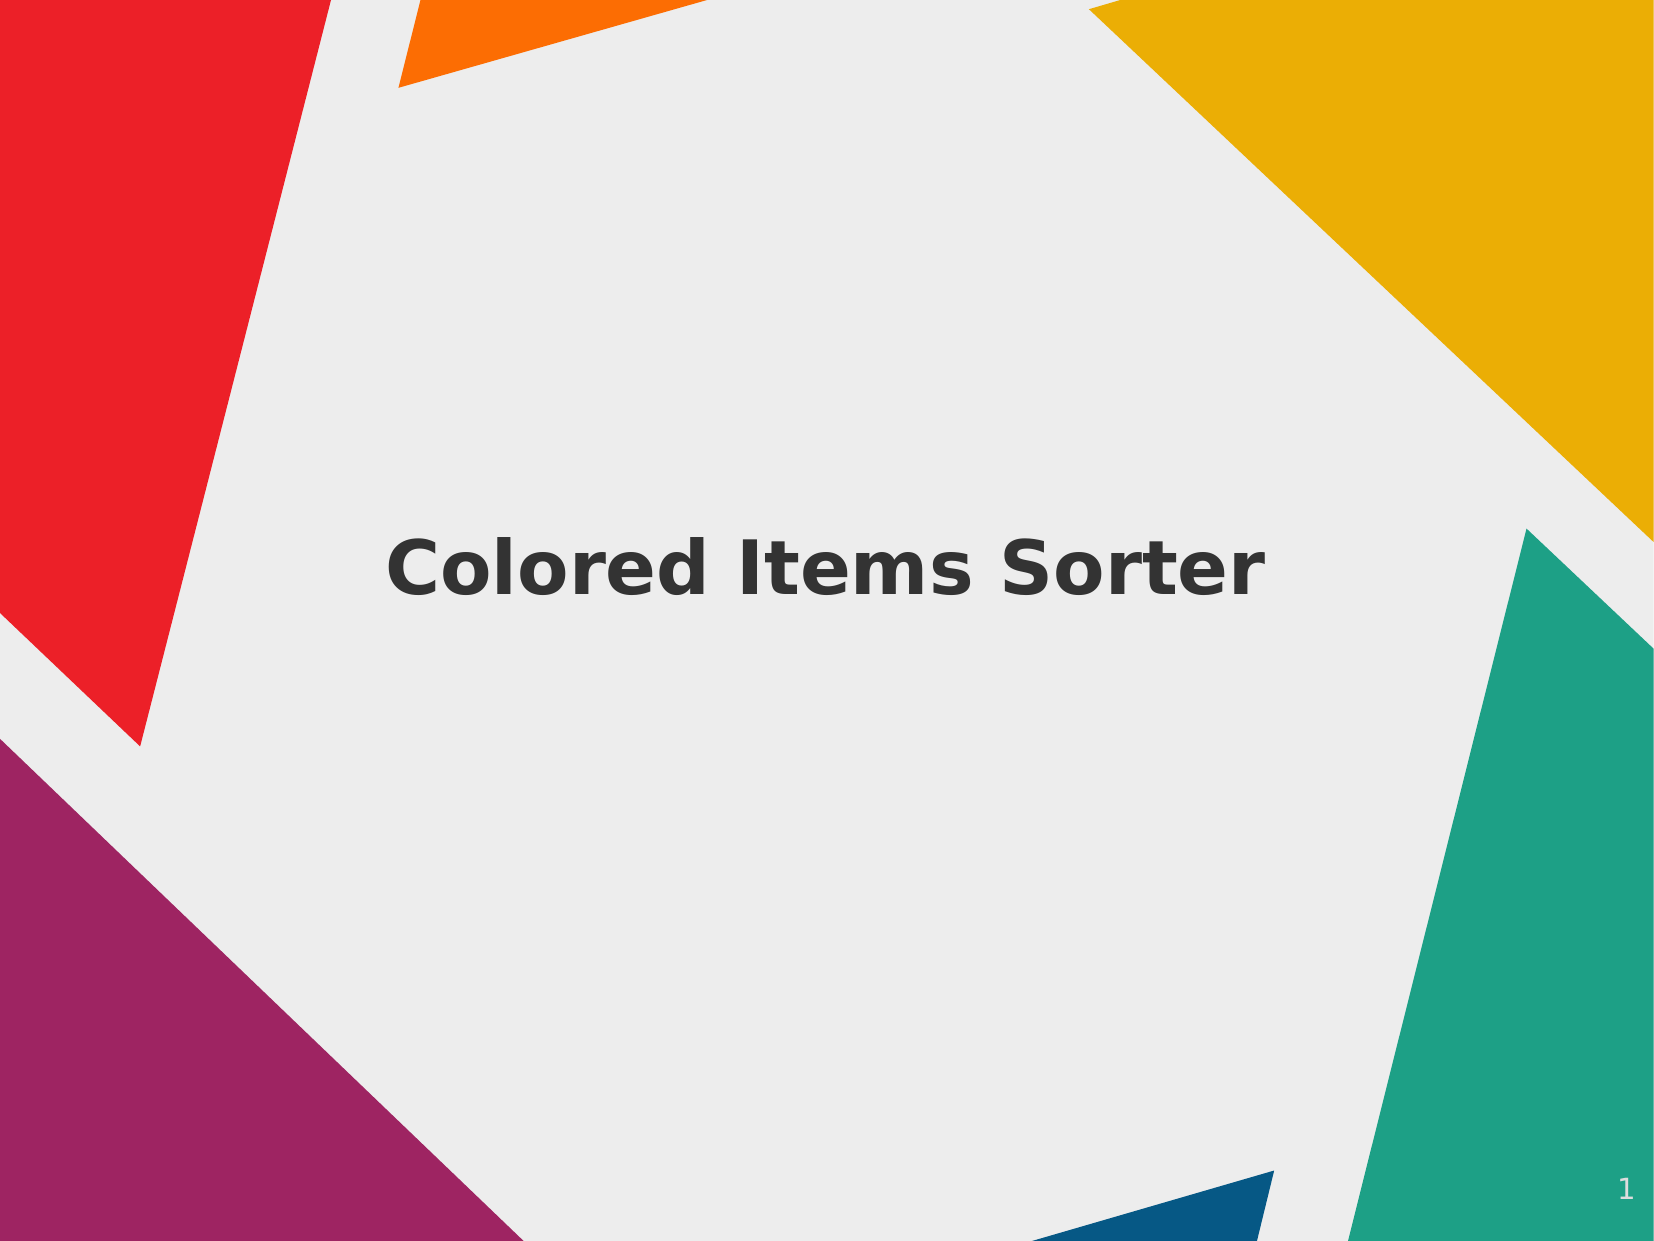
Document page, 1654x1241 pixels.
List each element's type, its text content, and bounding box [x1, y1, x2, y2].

title Colored Items Sorter [285, 465, 1367, 673]
